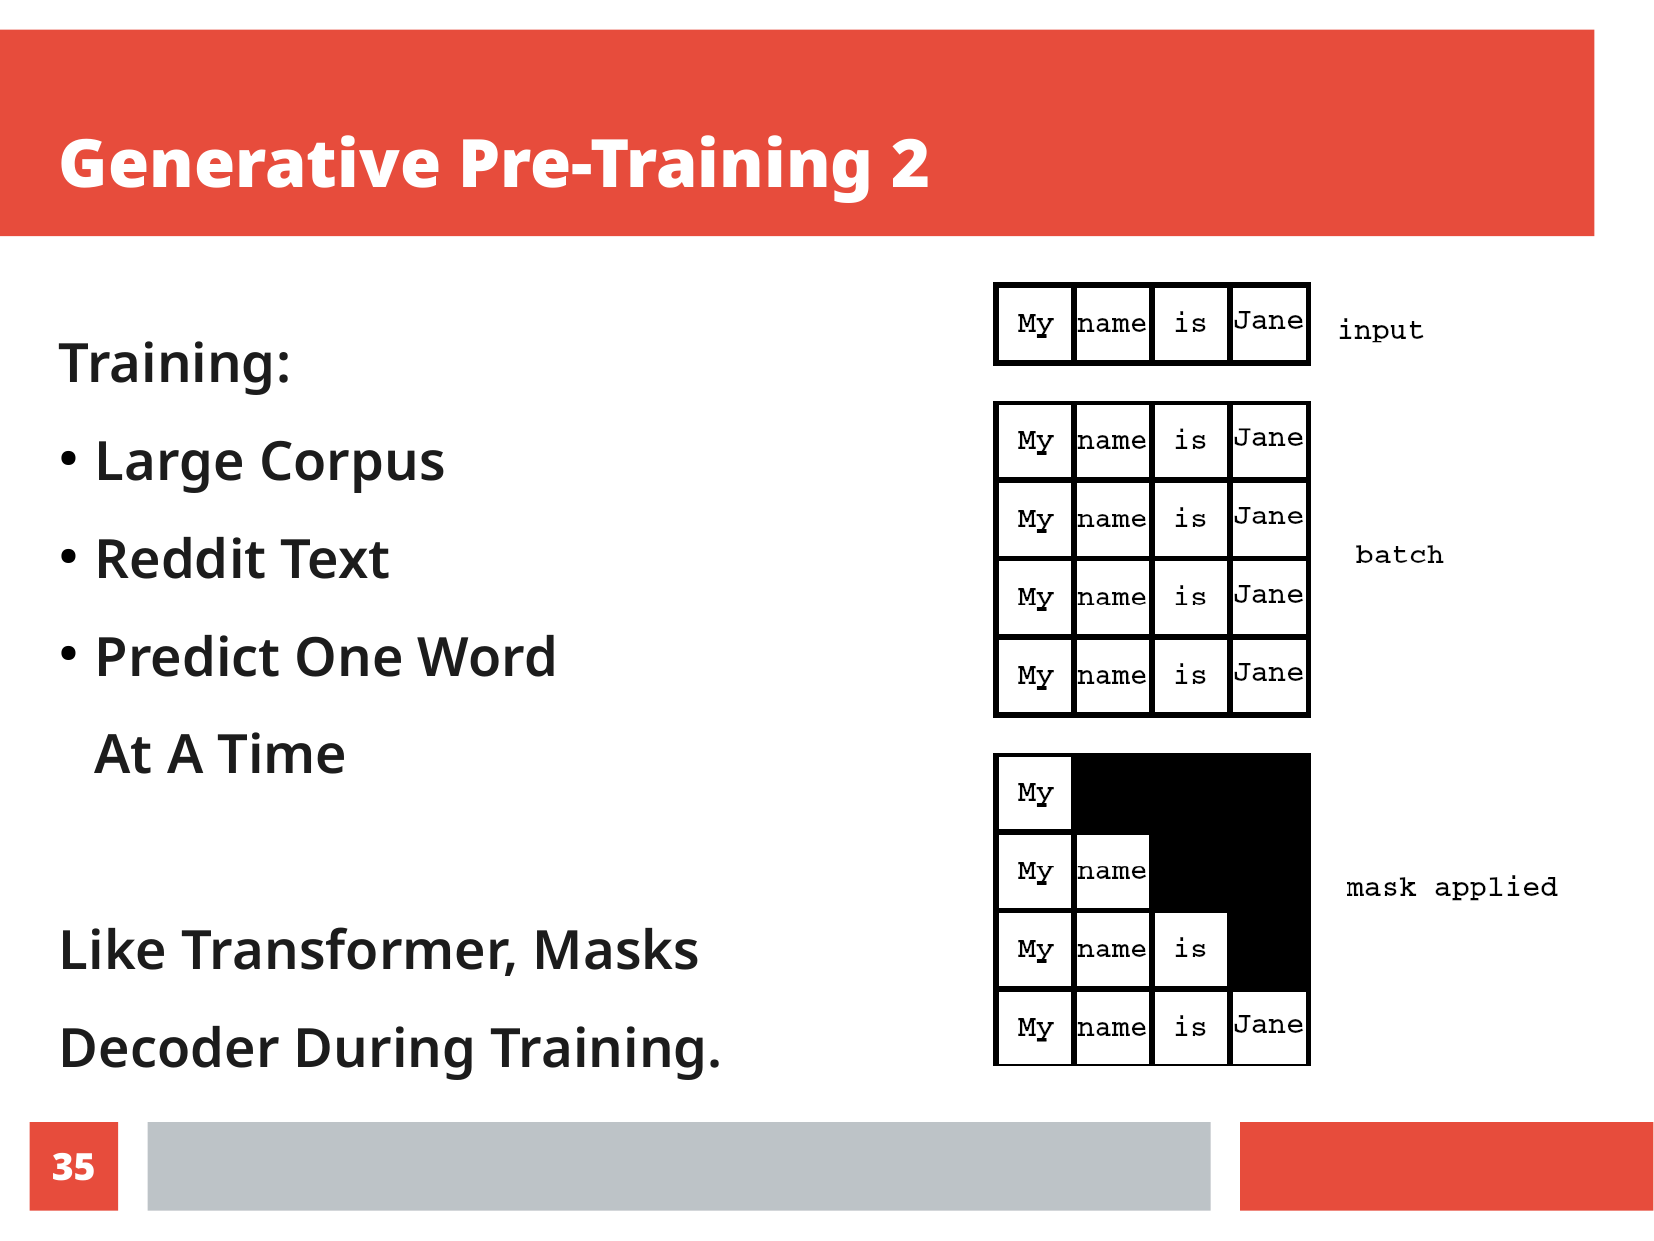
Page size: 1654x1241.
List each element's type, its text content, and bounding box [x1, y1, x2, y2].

title Generative Pre-Training 2 [59, 59, 1595, 207]
list Training: Large Corpus Reddit Text Predict One Word At A Time Like Transformer, Masks Decoder During Training. [59, 324, 1565, 1093]
picture [975, 254, 1600, 1085]
